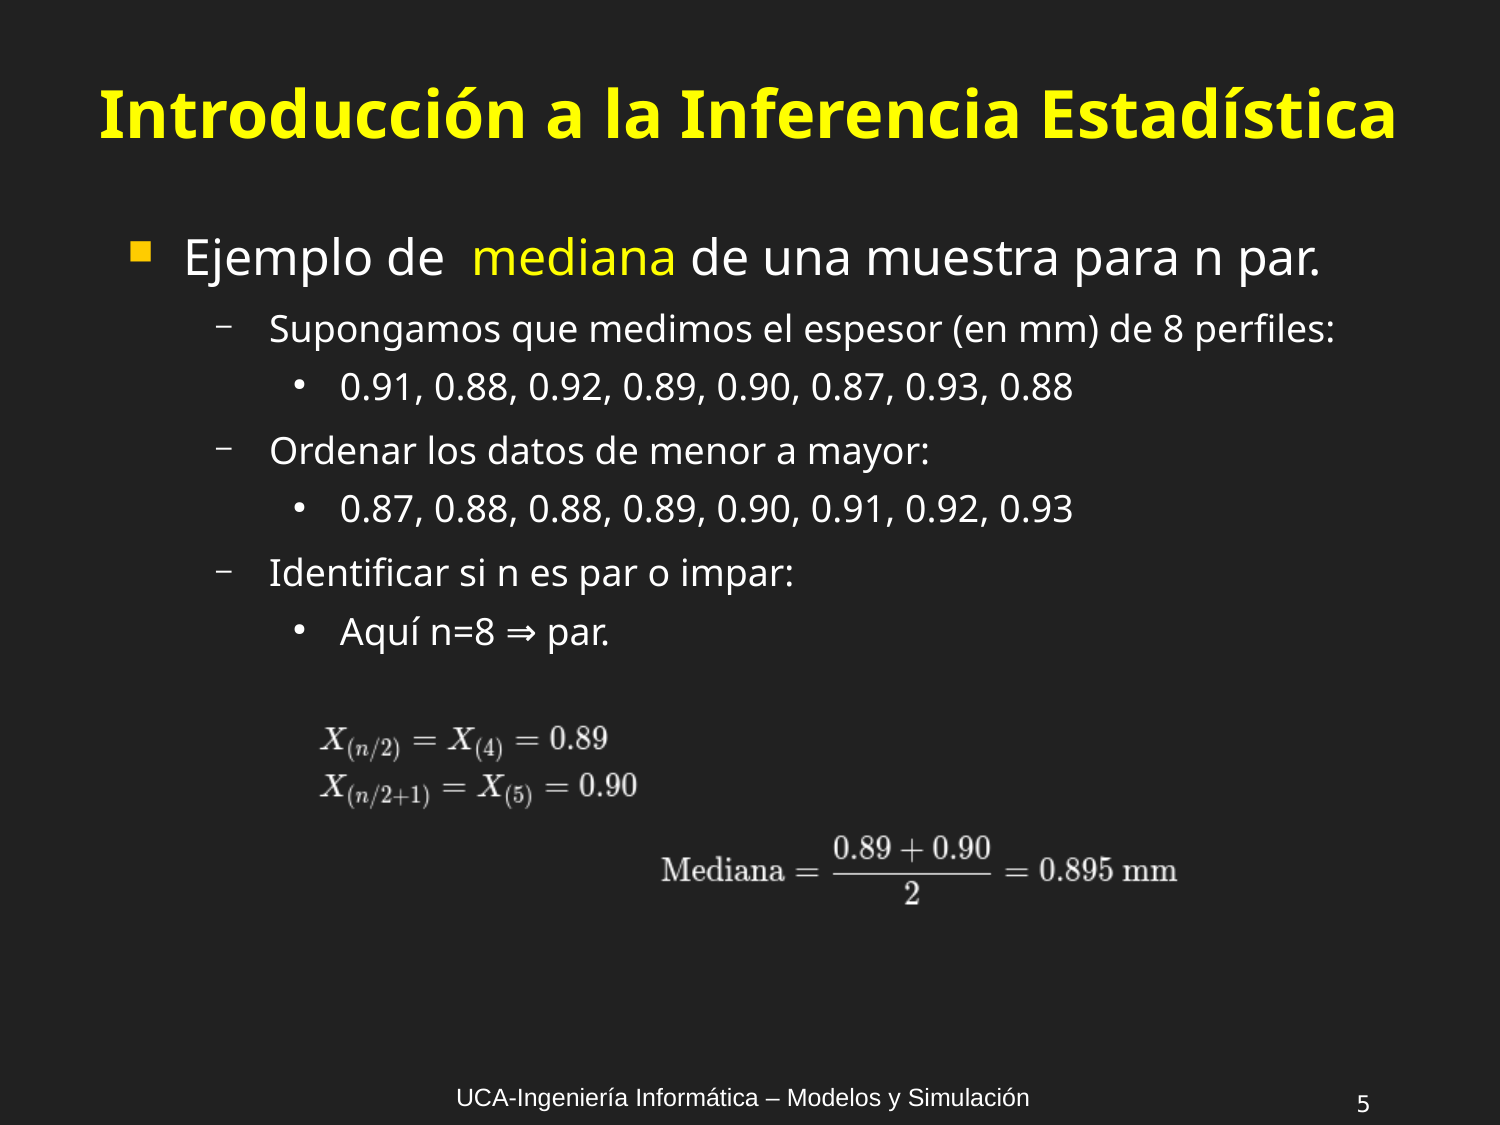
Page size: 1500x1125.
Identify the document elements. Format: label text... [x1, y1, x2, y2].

picture [300, 712, 1229, 922]
title Introducción a la Inferencia Estadística [75, 37, 1426, 188]
list Ejemplo de mediana de una muestra para n par. Supongamos que medimos el espesor (en mm) de 8 perfiles: 0.91, 0.88, 0.92, 0.89, 0.90, 0.87, 0.93, 0.88 Ordenar los datos de menor a mayor: 0.87, 0.88, 0.88, 0.89, 0.90, 0.91, 0.92, 0.93 Identificar si n es par o impar: Aquí n=8 ⇒ par. [112, 224, 1463, 1043]
